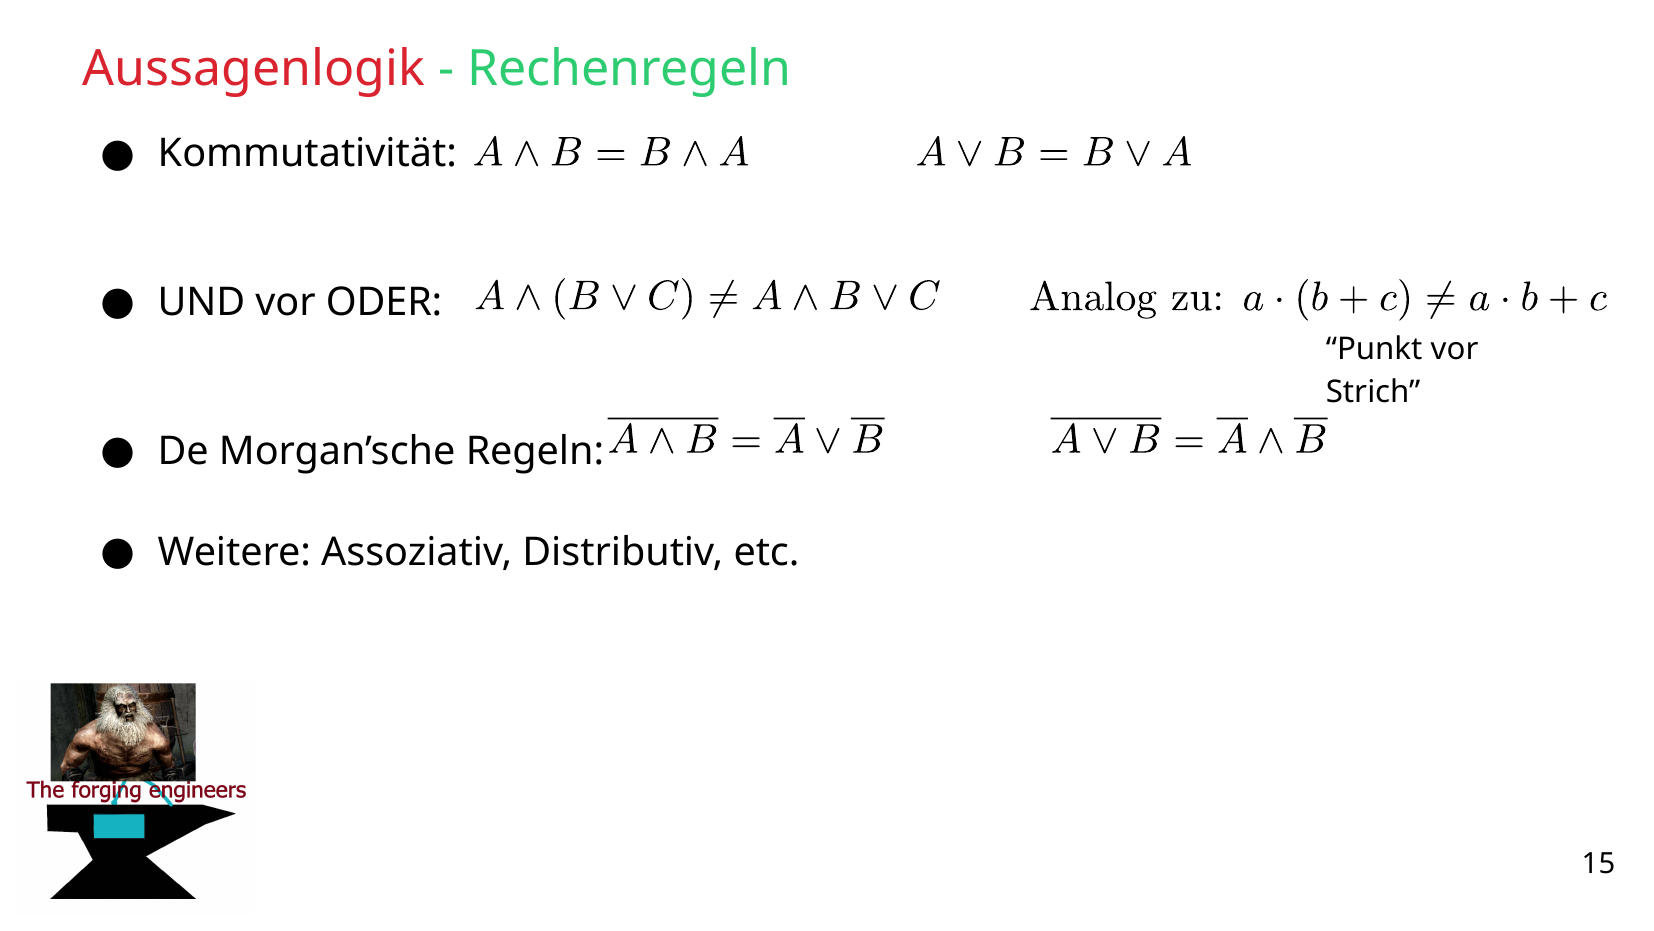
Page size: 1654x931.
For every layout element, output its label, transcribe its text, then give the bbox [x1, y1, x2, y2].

text_box “Punkt vor Strich” [1311, 318, 1583, 371]
picture [17, 679, 254, 916]
subtitle Kommutativität: UND vor ODER: De Morgan’sche Regeln: Weitere: Assoziativ, Distributiv, etc. [82, 127, 1619, 650]
picture [472, 276, 942, 322]
picture [606, 416, 1330, 456]
picture [1027, 277, 1609, 323]
title Aussagenlogik - Rechenregeln [82, 37, 1571, 95]
picture [472, 135, 1192, 167]
